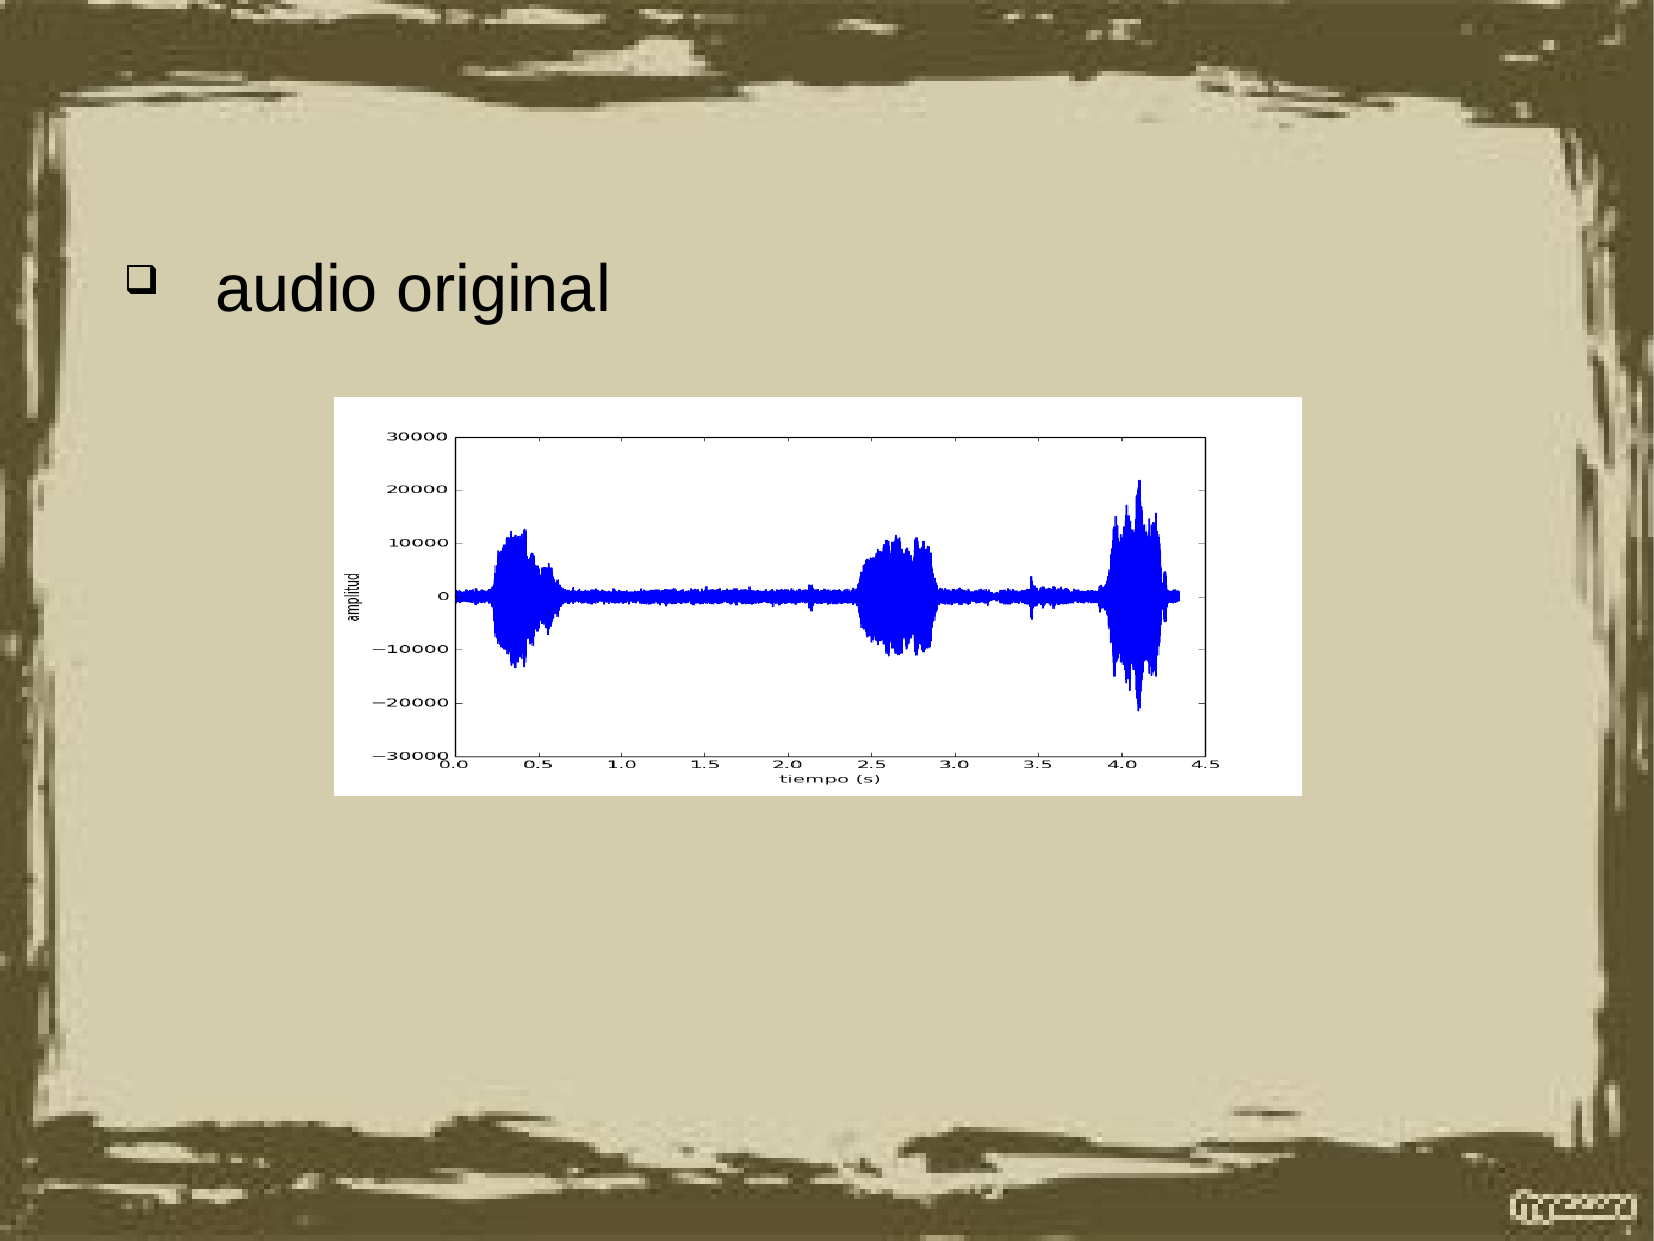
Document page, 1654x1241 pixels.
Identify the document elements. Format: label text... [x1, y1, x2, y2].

picture [0, 0, 1654, 1241]
text_box audio original [123, 245, 1612, 965]
